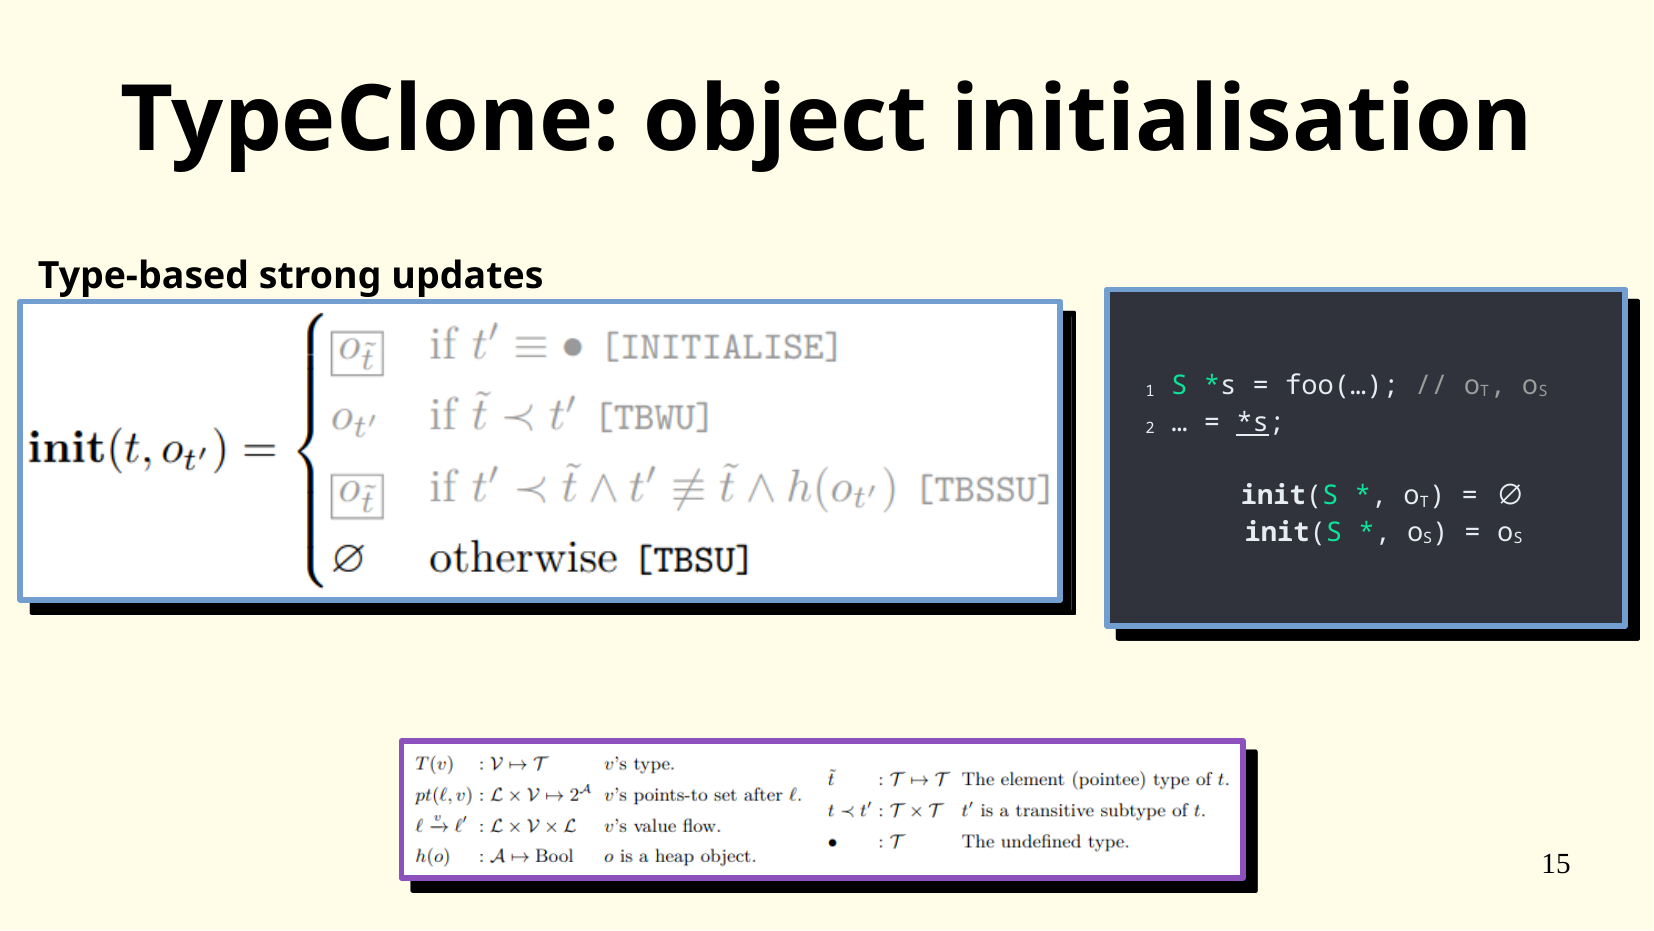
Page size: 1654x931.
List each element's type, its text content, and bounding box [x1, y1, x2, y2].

picture [404, 744, 1241, 875]
text_box [322, 324, 1051, 532]
title TypeClone: object initialisation [82, 37, 1571, 193]
picture [23, 304, 1058, 597]
text_box 1 S *s = foo(…); // oT, oS 2 … = *s; init(S *, oT) = ∅ init(S *, oS) = oS [1107, 289, 1625, 613]
text_box Type-based strong updates [23, 240, 1017, 305]
